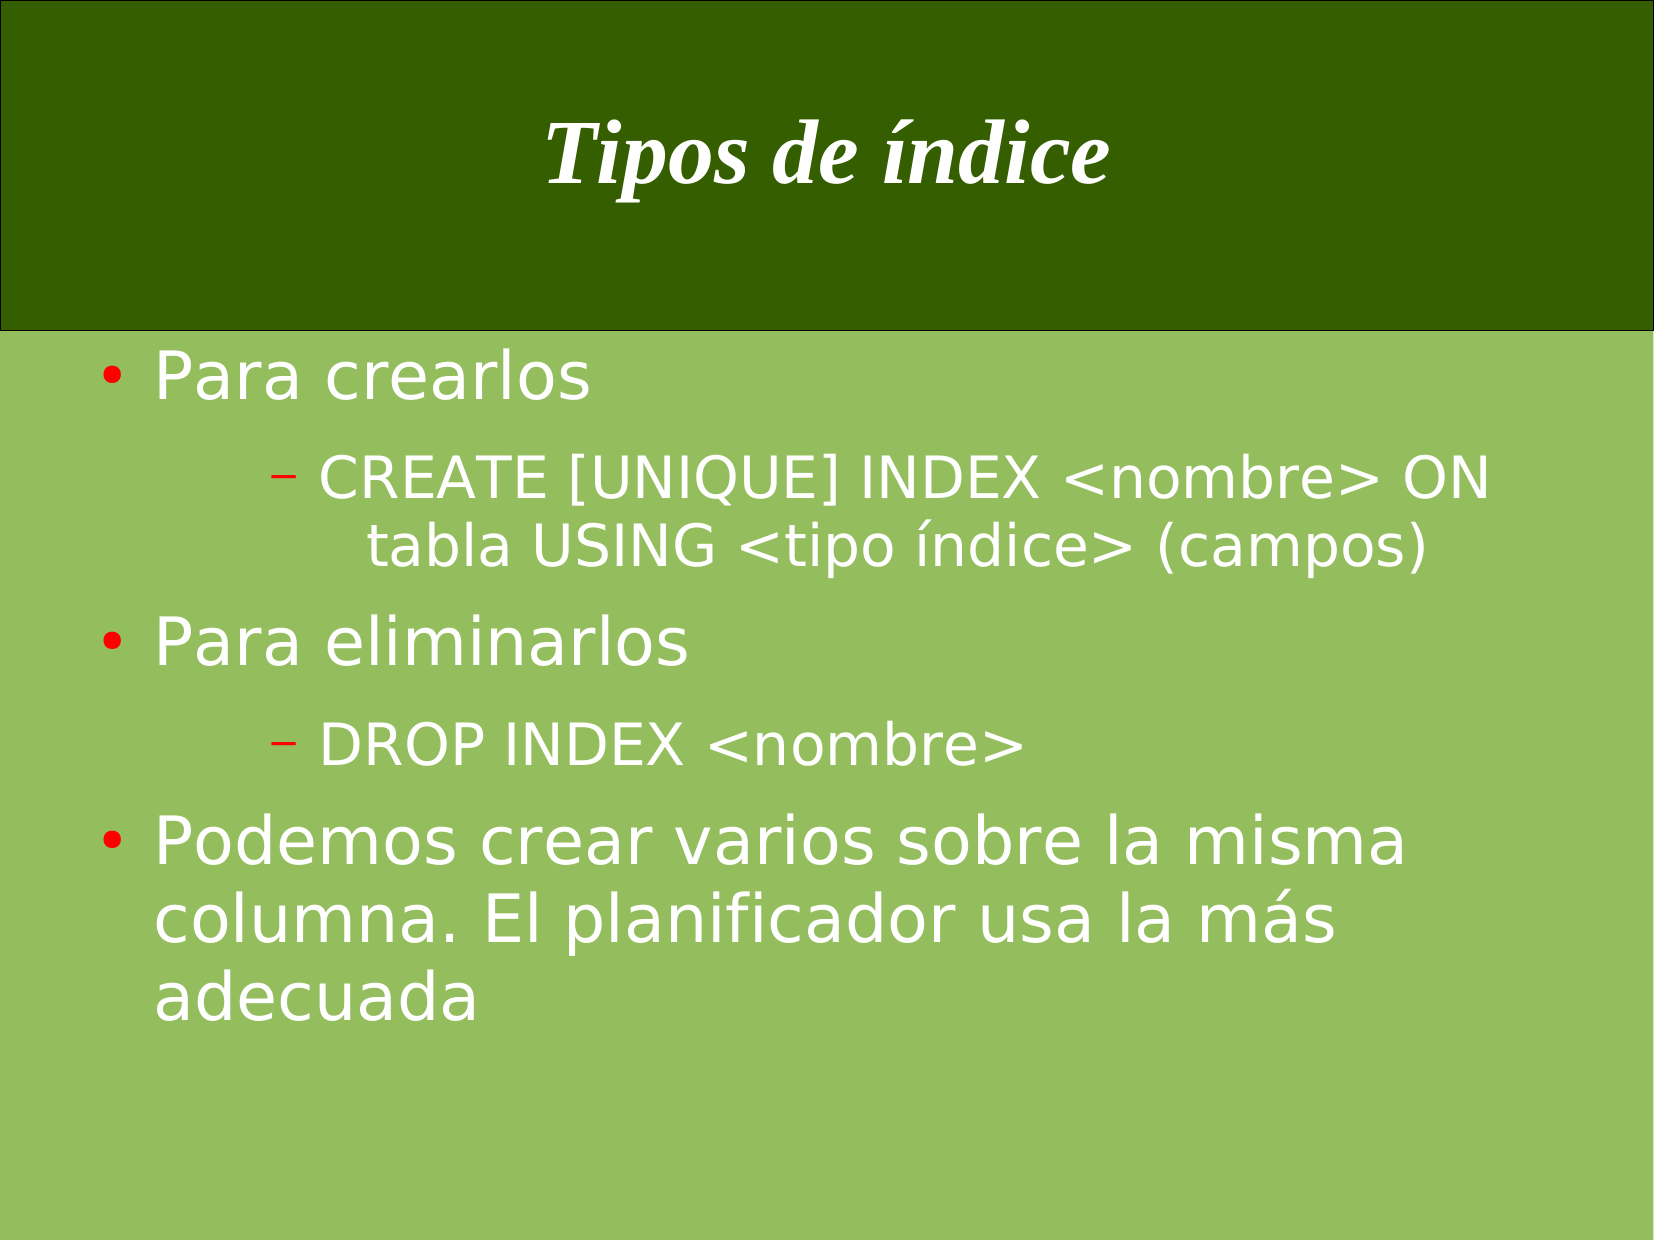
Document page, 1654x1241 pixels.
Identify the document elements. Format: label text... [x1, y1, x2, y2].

title Tipos de índice [82, 49, 1571, 257]
list Para crearlos CREATE [UNIQUE] INDEX <nombre> ON tabla USING <tipo índice> (campos) Para eliminarlos DROP INDEX <nombre> Podemos crear varios sobre la misma columna. El planificador usa la más adecuada [82, 337, 1571, 1057]
